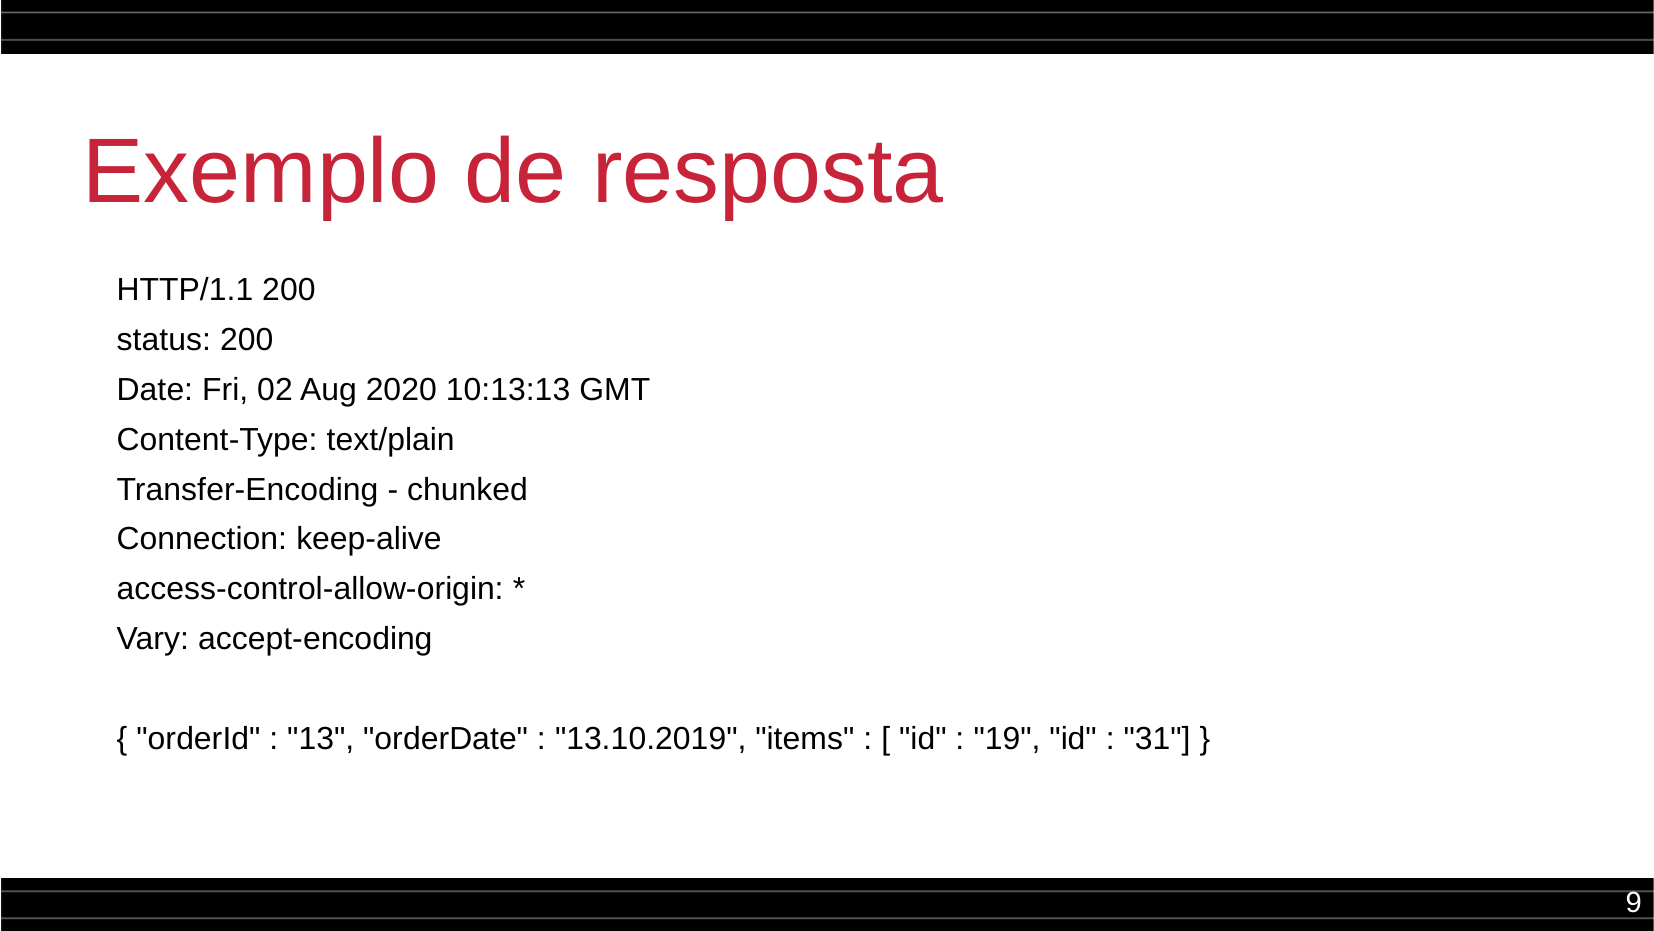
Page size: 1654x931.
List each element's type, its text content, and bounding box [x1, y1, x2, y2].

picture [1, 878, 1654, 931]
picture [1, 0, 1654, 54]
list HTTP/1.1 200 status: 200 Date: Fri, 02 Aug 2020 10:13:13 GMT Content-Type: text/plain Transfer-Encoding - chunked Connection: keep-alive access-control-allow-origin: * Vary: accept-encoding { "orderId" : "13", "orderDate" : "13.10.2019", "items" : [ "id" : "19", "id" : "31"] } [82, 271, 1571, 758]
title Exemplo de resposta [82, 92, 1571, 249]
